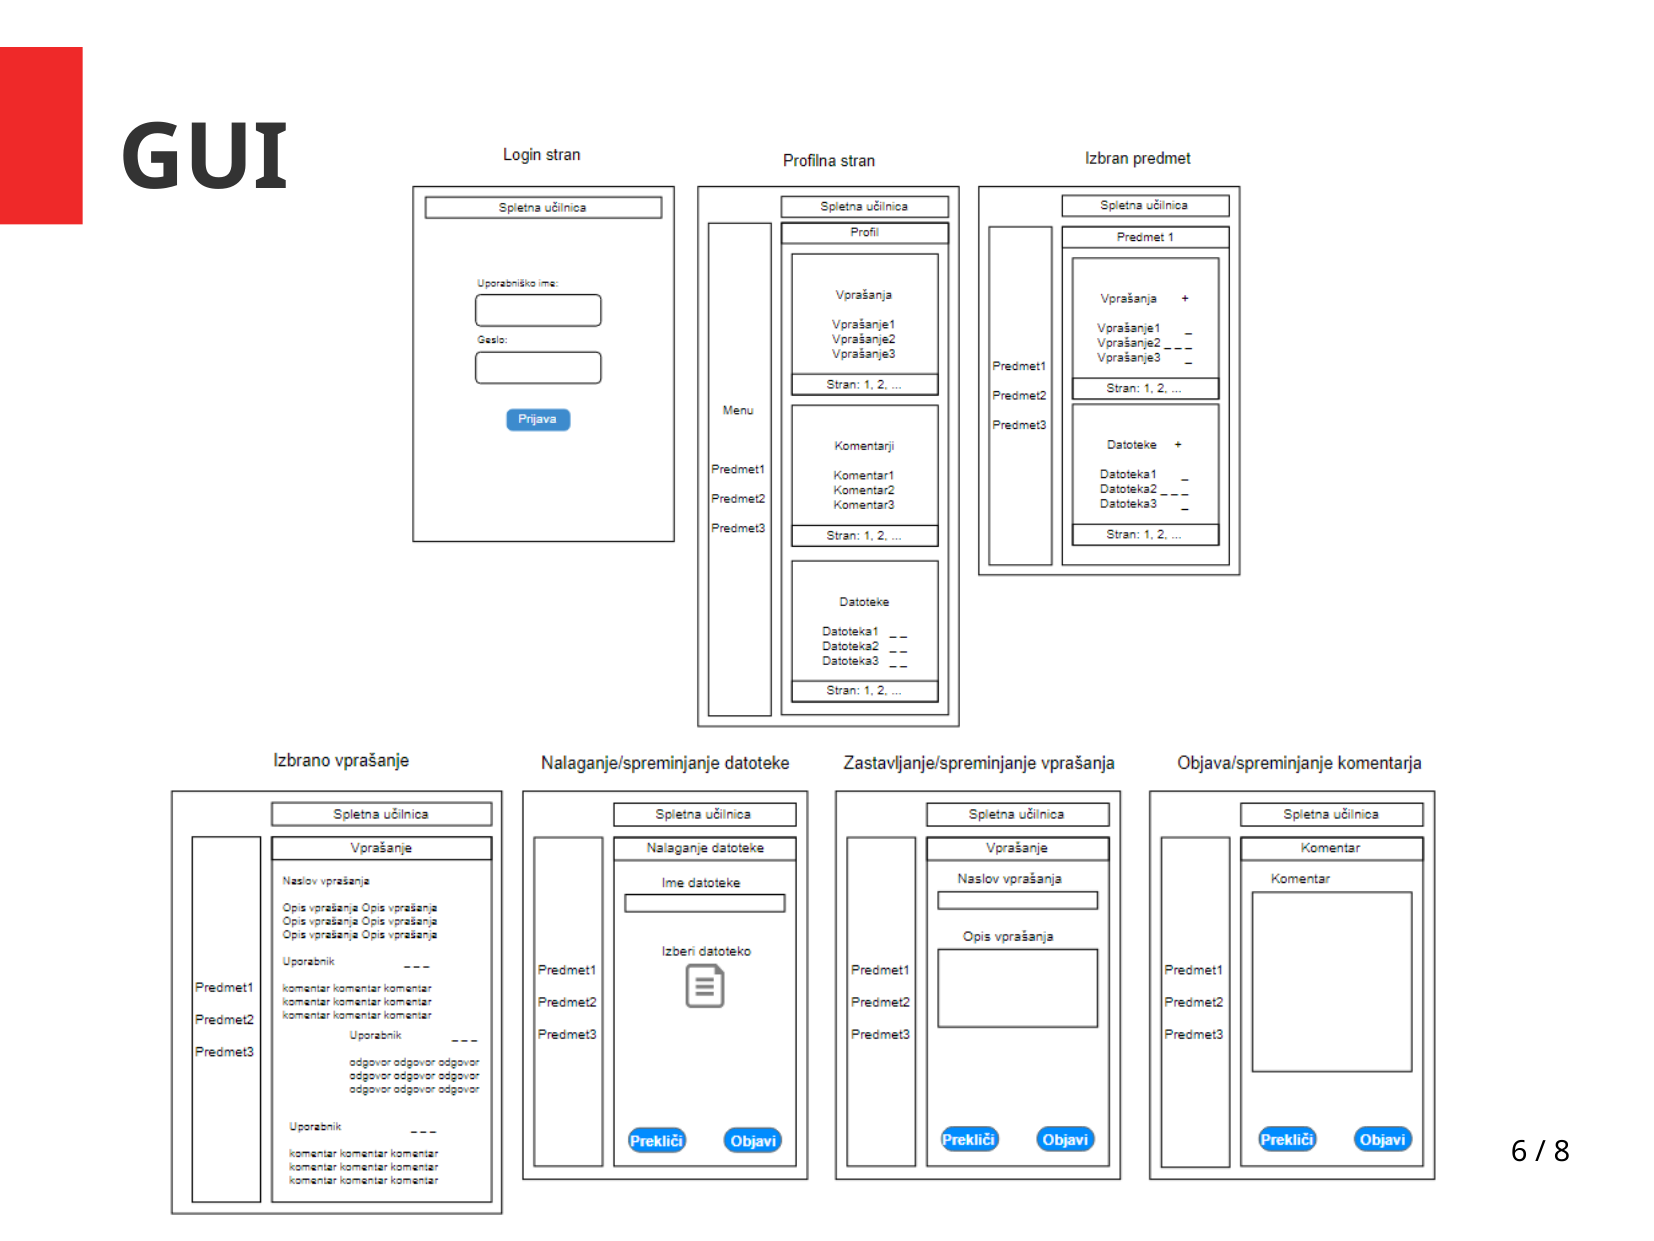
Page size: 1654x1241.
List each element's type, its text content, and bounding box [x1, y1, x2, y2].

picture [405, 143, 1246, 736]
title GUI [118, 49, 1571, 257]
picture [165, 749, 1441, 1219]
